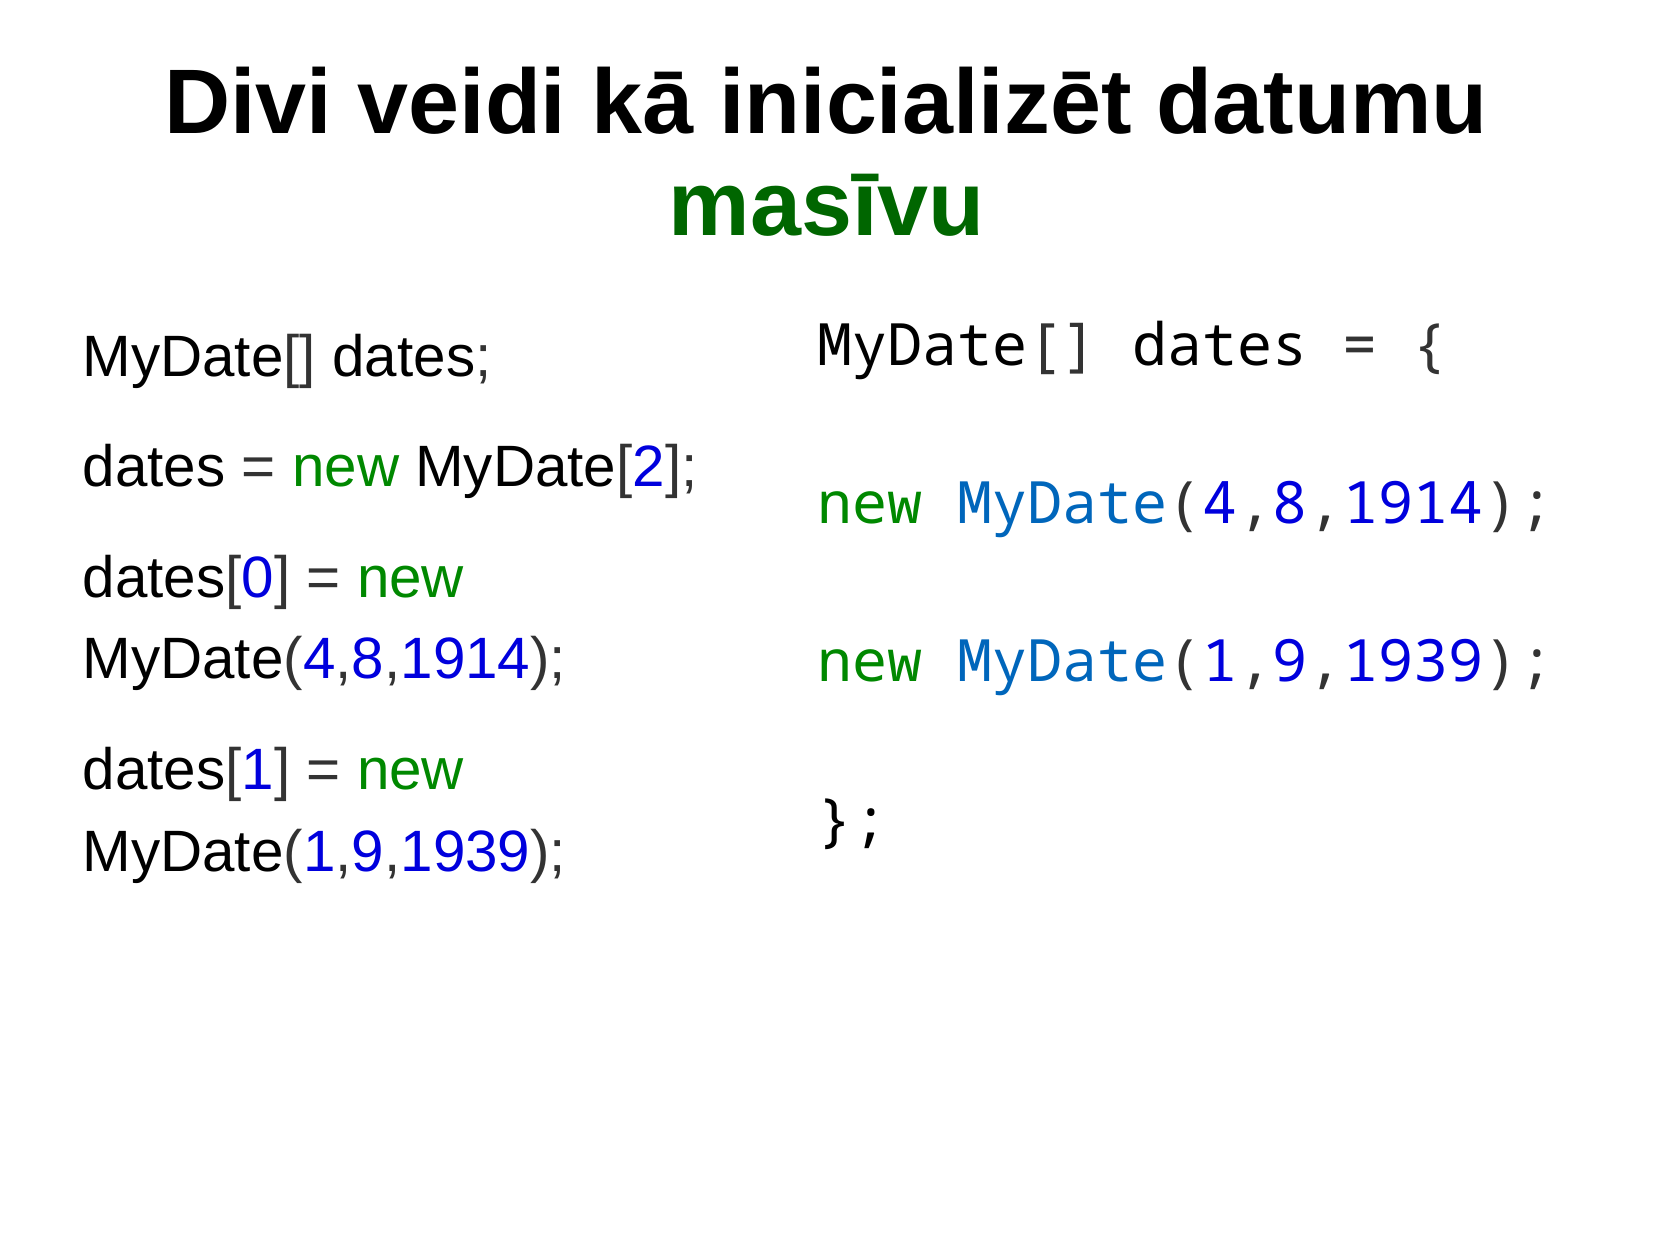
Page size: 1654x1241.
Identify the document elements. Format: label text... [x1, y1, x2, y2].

list MyDate[] dates; dates = new MyDate[2]; dates[0] = new MyDate(4,8,1914); dates[1] = new MyDate(1,9,1939); [82, 307, 721, 1027]
title Divi veidi kā inicializēt datumu masīvu [82, 49, 1571, 257]
text_box MyDate[] dates = { new MyDate(4,8,1914); new MyDate(1,9,1939); }; [803, 295, 1619, 922]
